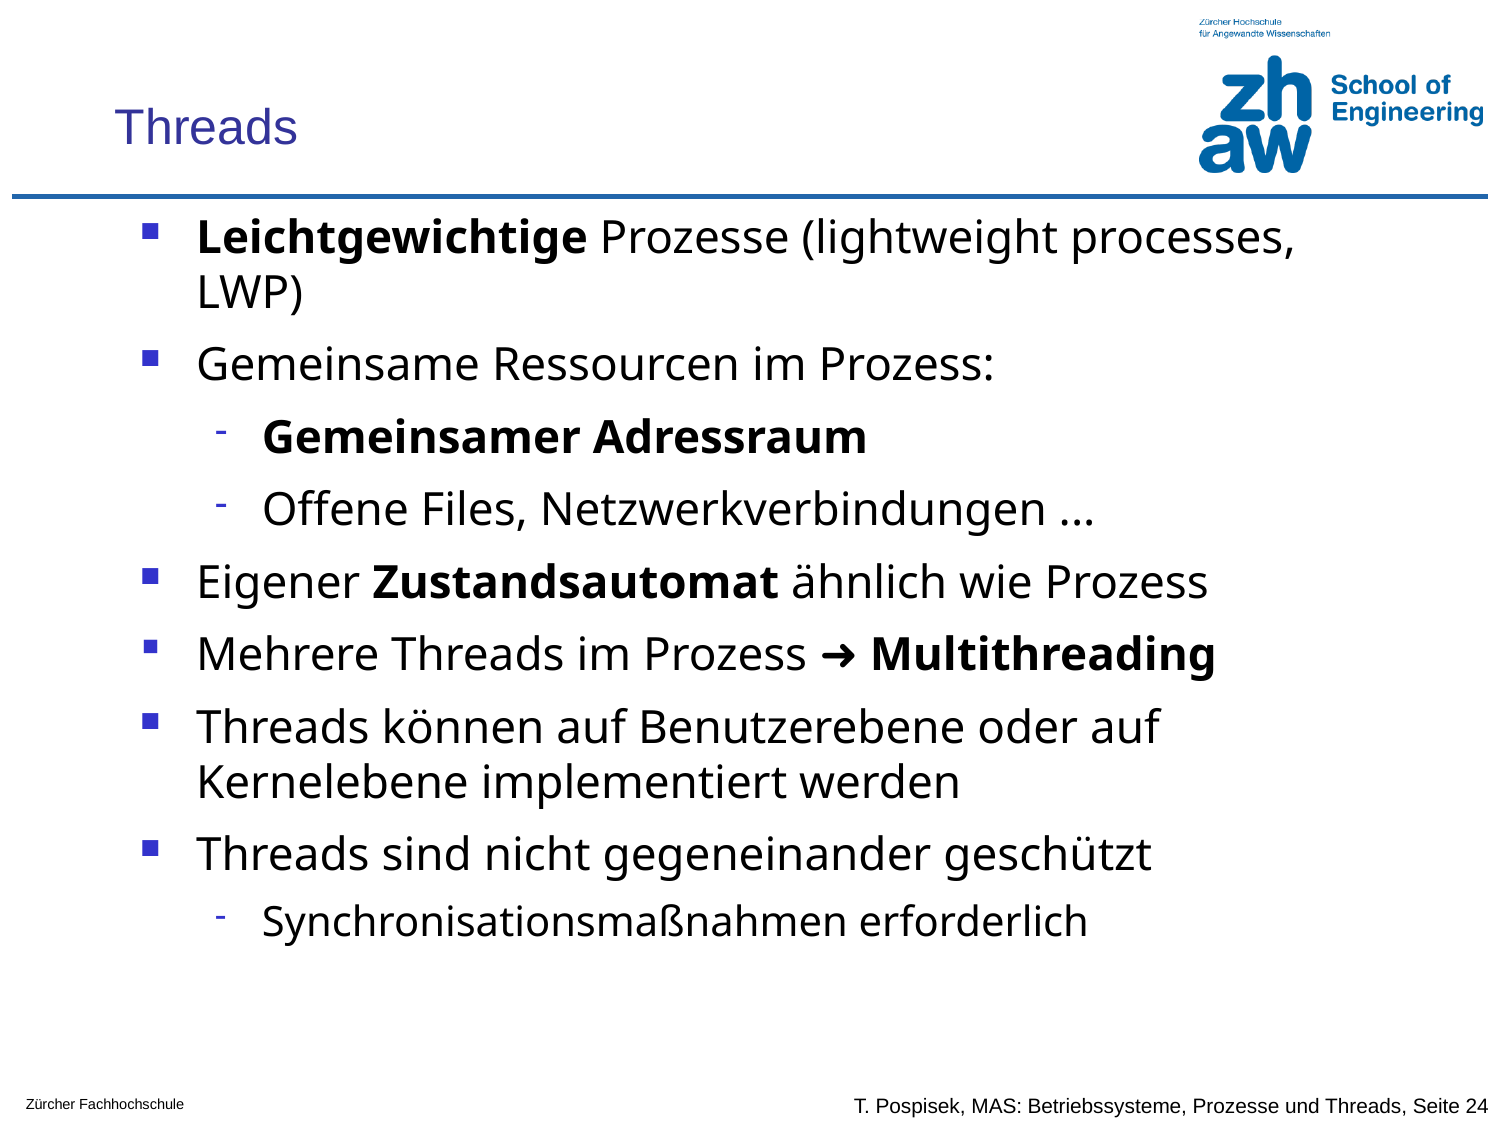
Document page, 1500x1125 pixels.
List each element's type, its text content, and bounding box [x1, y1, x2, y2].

list Leichtgewichtige Prozesse (lightweight processes, LWP) Gemeinsame Ressourcen im Prozess: Gemeinsamer Adressraum Offene Files, Netzwerkverbindungen ... Eigener Zustandsautomat ähnlich wie Prozess Mehrere Threads im Prozess ➜ Multithreading Threads können auf Benutzerebene oder auf Kernelebene implementiert werden Threads sind nicht gegeneinander geschützt Synchronisationsmaßnahmen erforderlich [125, 200, 1375, 1000]
title Threads [99, 50, 1379, 163]
picture [1199, 19, 1483, 173]
